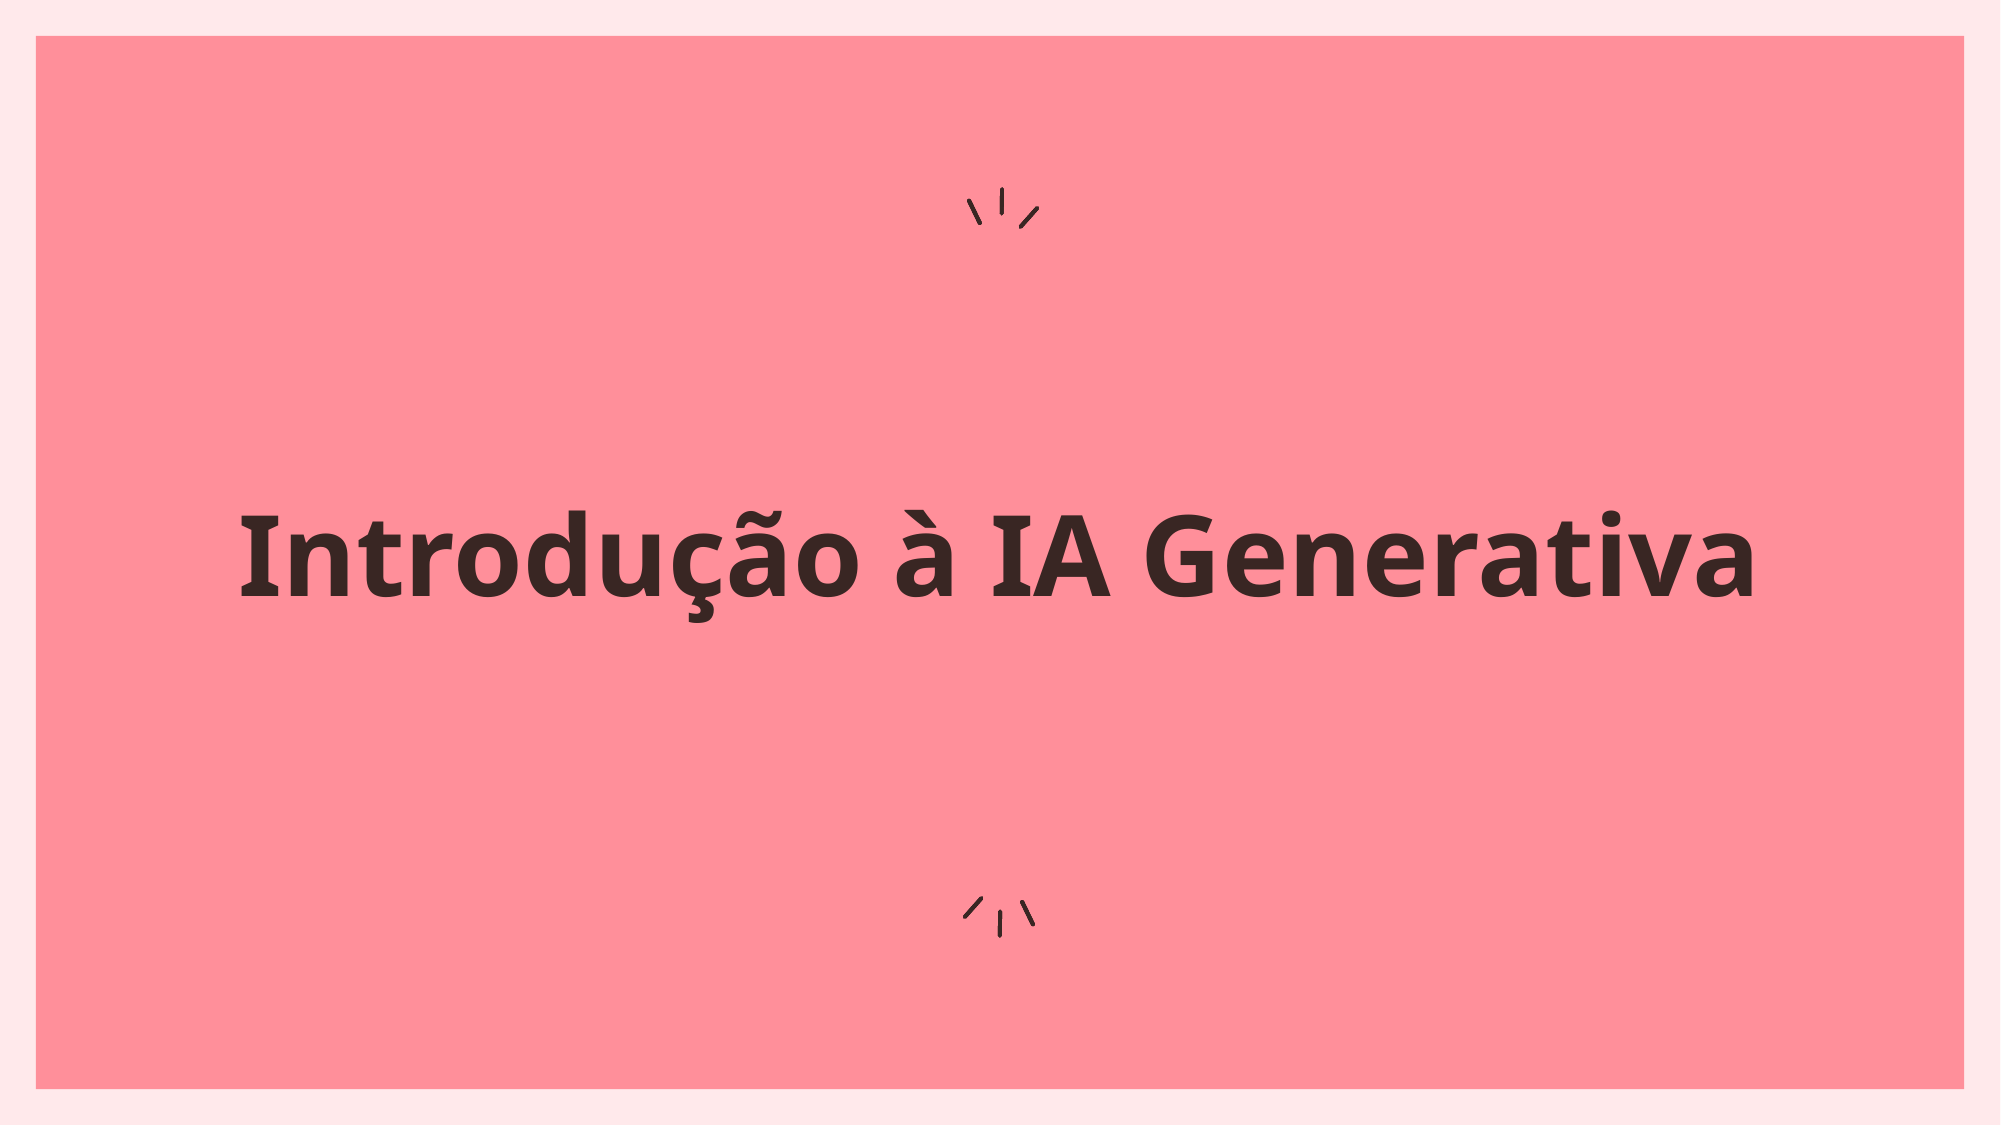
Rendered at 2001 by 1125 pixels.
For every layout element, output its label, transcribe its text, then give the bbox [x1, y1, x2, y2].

title Introdução à IA Generativa [129, 247, 1870, 878]
